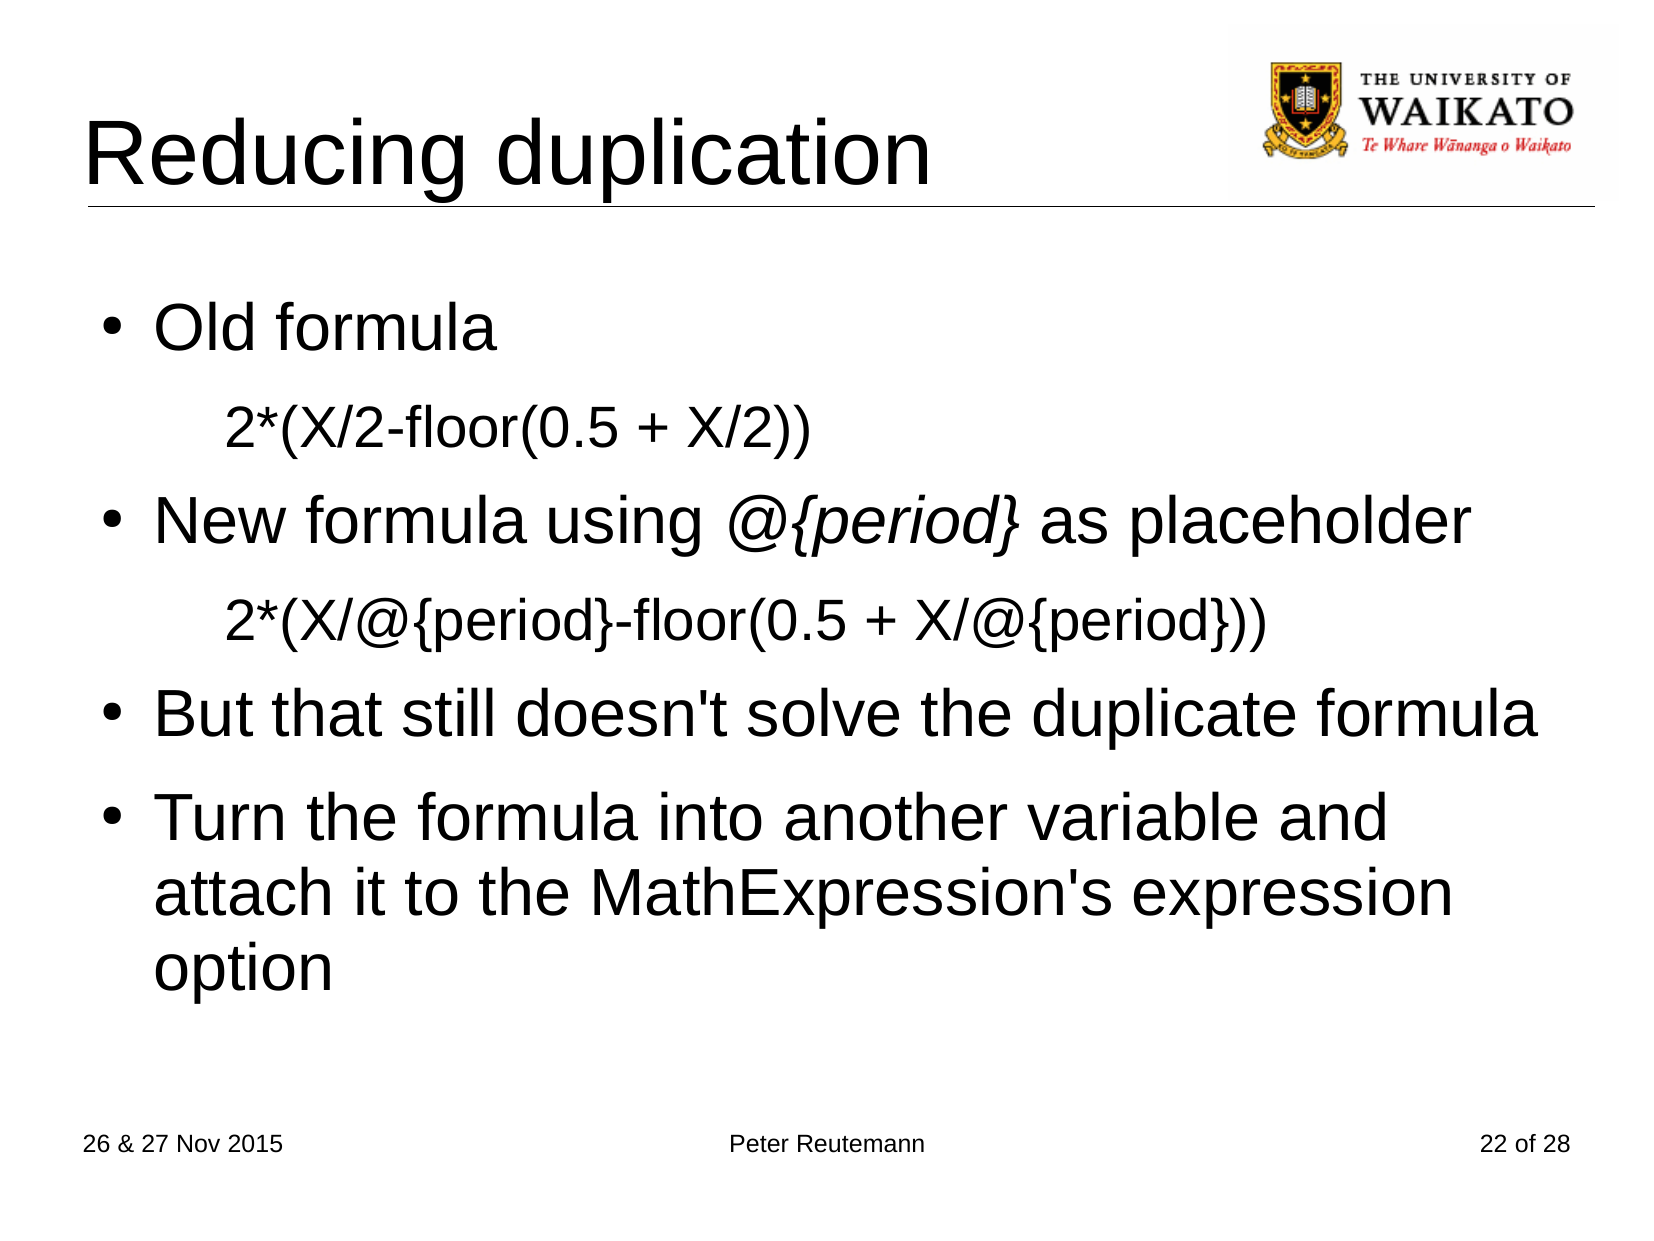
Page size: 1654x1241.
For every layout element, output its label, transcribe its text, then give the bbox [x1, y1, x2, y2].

list Old formula 2*(X/2-floor(0.5 + X/2)) New formula using @{period} as placeholder 2*(X/@{period}-floor(0.5 + X/@{period})) But that still doesn't solve the duplicate formula Turn the formula into another variable and attach it to the MathExpression's expression option [82, 290, 1571, 1010]
title Reducing duplication [82, 49, 1571, 257]
picture [1228, 24, 1619, 201]
